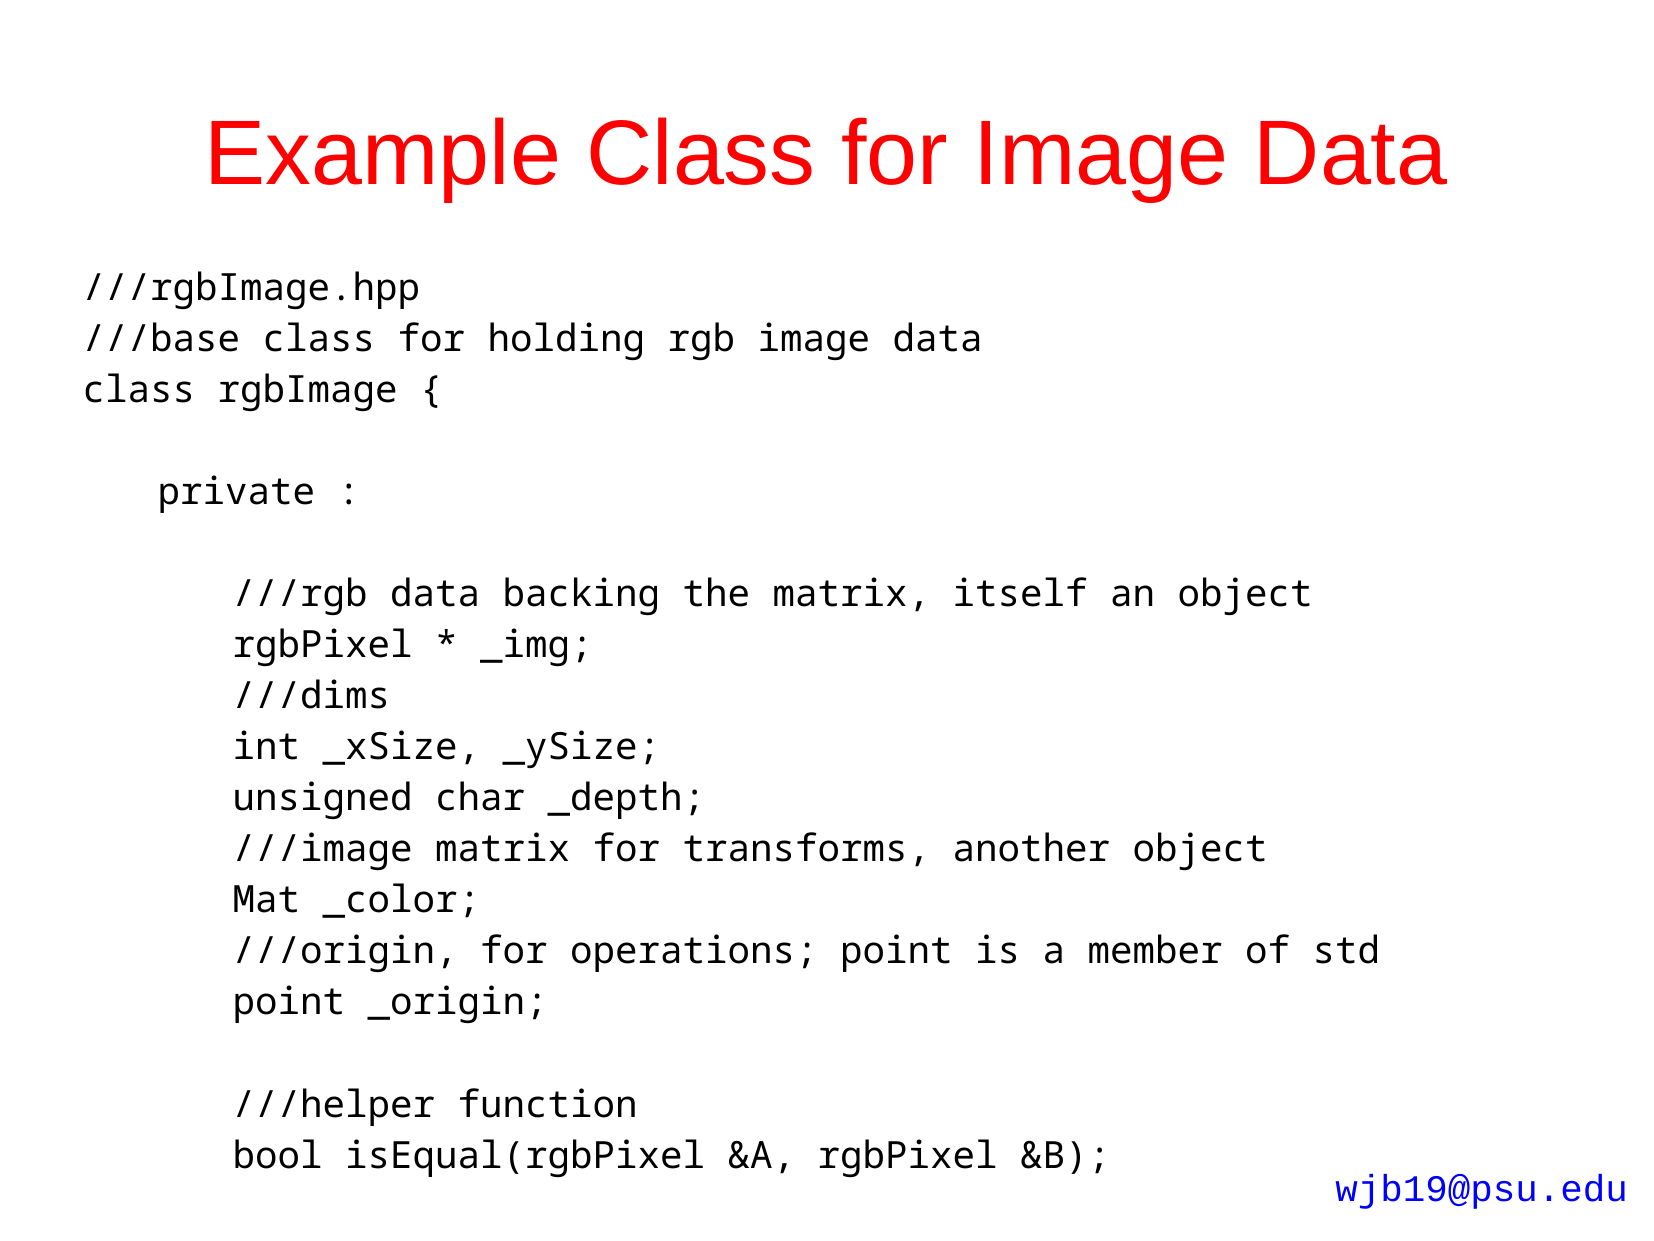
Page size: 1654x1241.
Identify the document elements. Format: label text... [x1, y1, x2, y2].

title Example Class for Image Data [82, 49, 1571, 257]
subtitle ///rgbImage.hpp ///base class for holding rgb image data class rgbImage { private : ///rgb data backing the matrix, itself an object rgbPixel * _img; ///dims int _xSize, _ySize; unsigned char _depth; ///image matrix for transforms, another object Mat _color; ///origin, for operations; point is a member of std point _origin; ///helper function bool isEqual(rgbPixel &A, rgbPixel &B); [82, 260, 1571, 1080]
text_box wjb19@psu.edu [1320, 1162, 1643, 1220]
